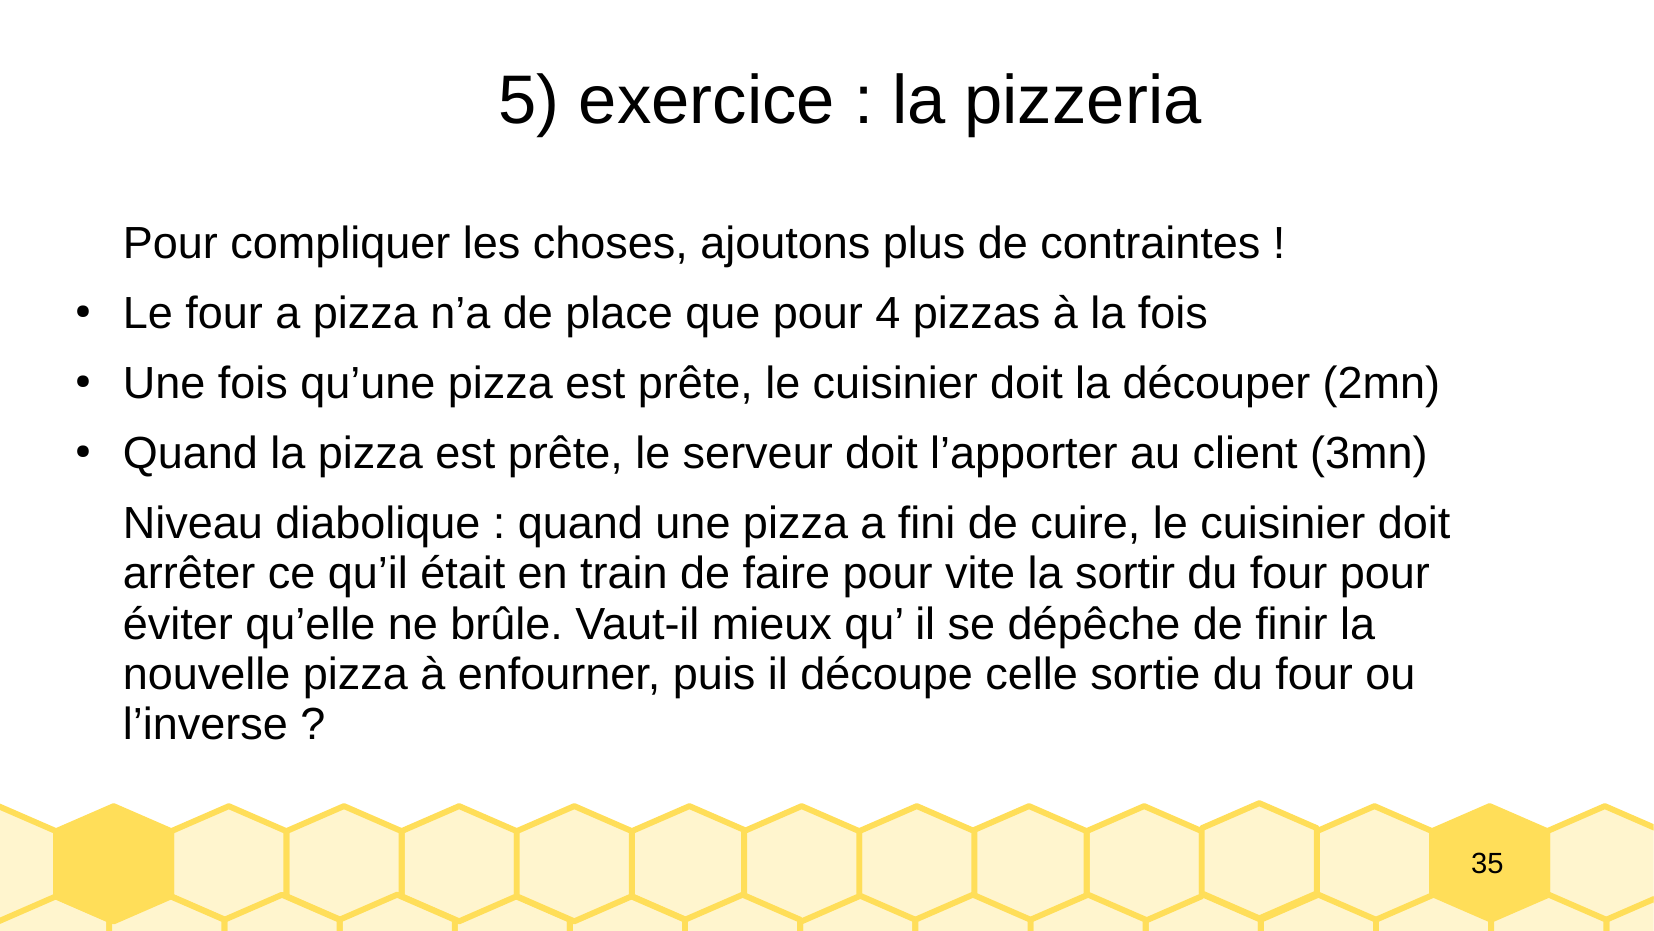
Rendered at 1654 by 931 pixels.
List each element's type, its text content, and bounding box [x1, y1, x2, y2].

title 5) exercice : la pizzeria [106, 21, 1595, 178]
list Pour compliquer les choses, ajoutons plus de contraintes ! Le four a pizza n’a de place que pour 4 pizzas à la fois Une fois qu’une pizza est prête, le cuisinier doit la découper (2mn) Quand la pizza est prête, le serveur doit l’apporter au client (3mn) Niveau diabolique : quand une pizza a fini de cuire, le cuisinier doit arrêter ce qu’il était en train de faire pour vite la sortir du four pour éviter qu’elle ne brûle. Vaut-il mieux qu’ il se dépêche de finir la nouvelle pizza à enfourner, puis il découpe celle sortie du four ou l’inverse ? [59, 217, 1548, 758]
